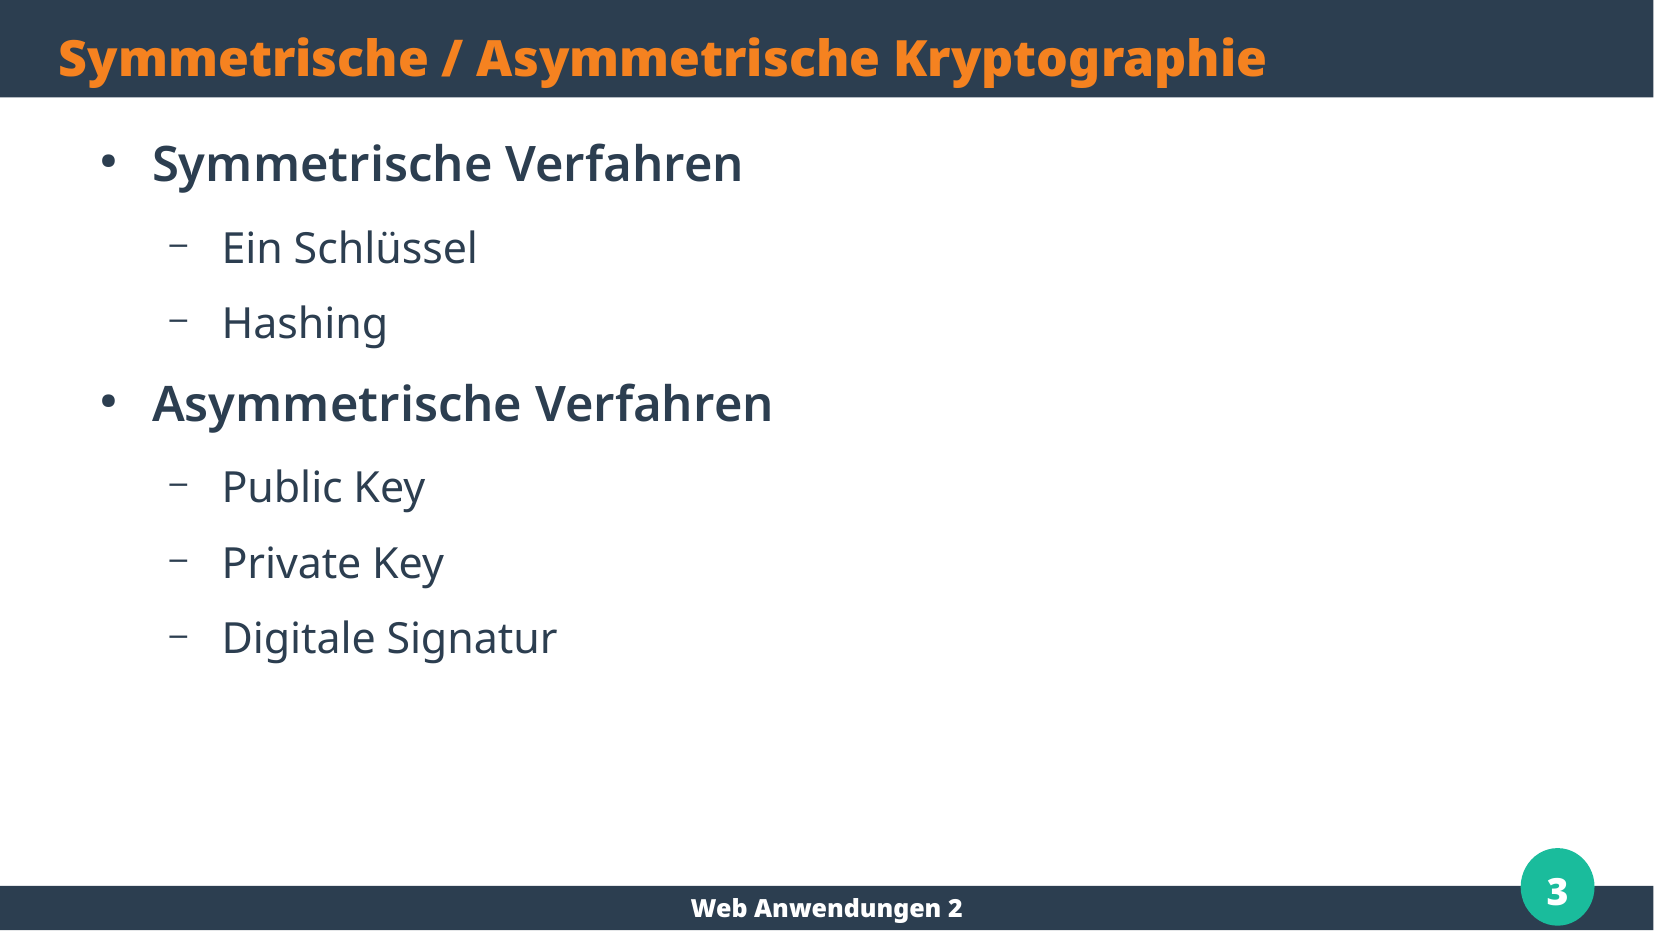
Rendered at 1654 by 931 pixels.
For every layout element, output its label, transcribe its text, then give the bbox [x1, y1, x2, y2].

list Symmetrische Verfahren Ein Schlüssel Hashing Asymmetrische Verfahren Public Key Private Key Digitale Signatur [82, 129, 1571, 669]
title Symmetrische / Asymmetrische Kryptographie [59, 0, 1595, 92]
